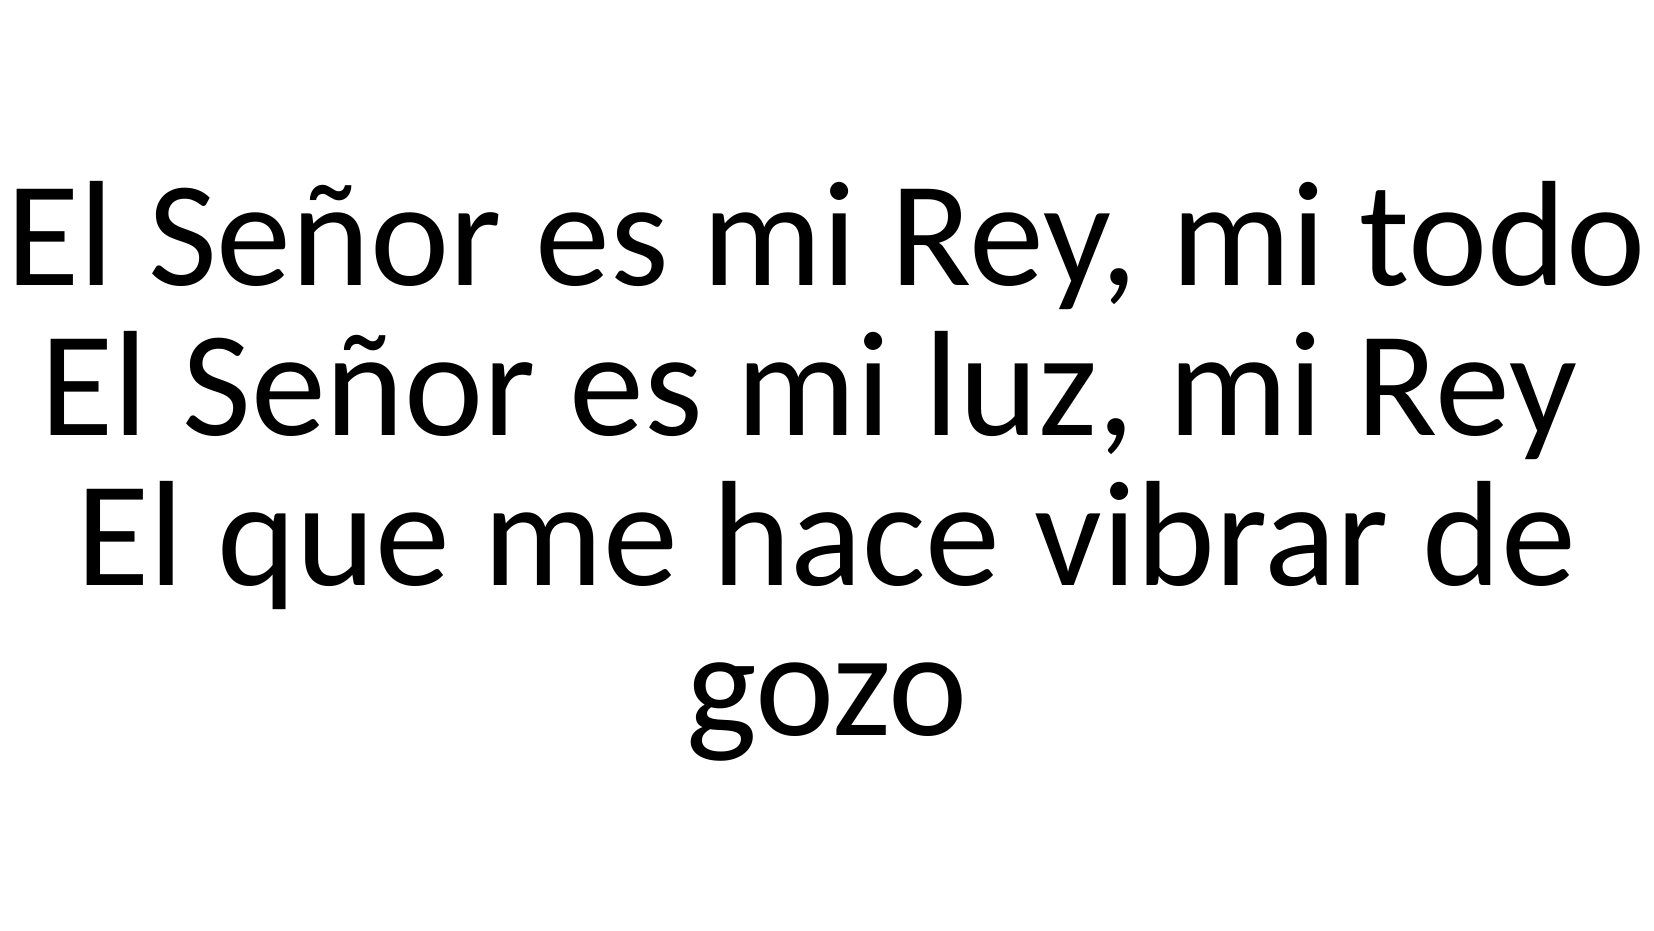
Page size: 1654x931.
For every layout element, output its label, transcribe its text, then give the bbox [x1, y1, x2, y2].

title El Señor es mi Rey, mi todo El Señor es mi luz, mi Rey El que me hace vibrar de gozo [0, 0, 1654, 931]
